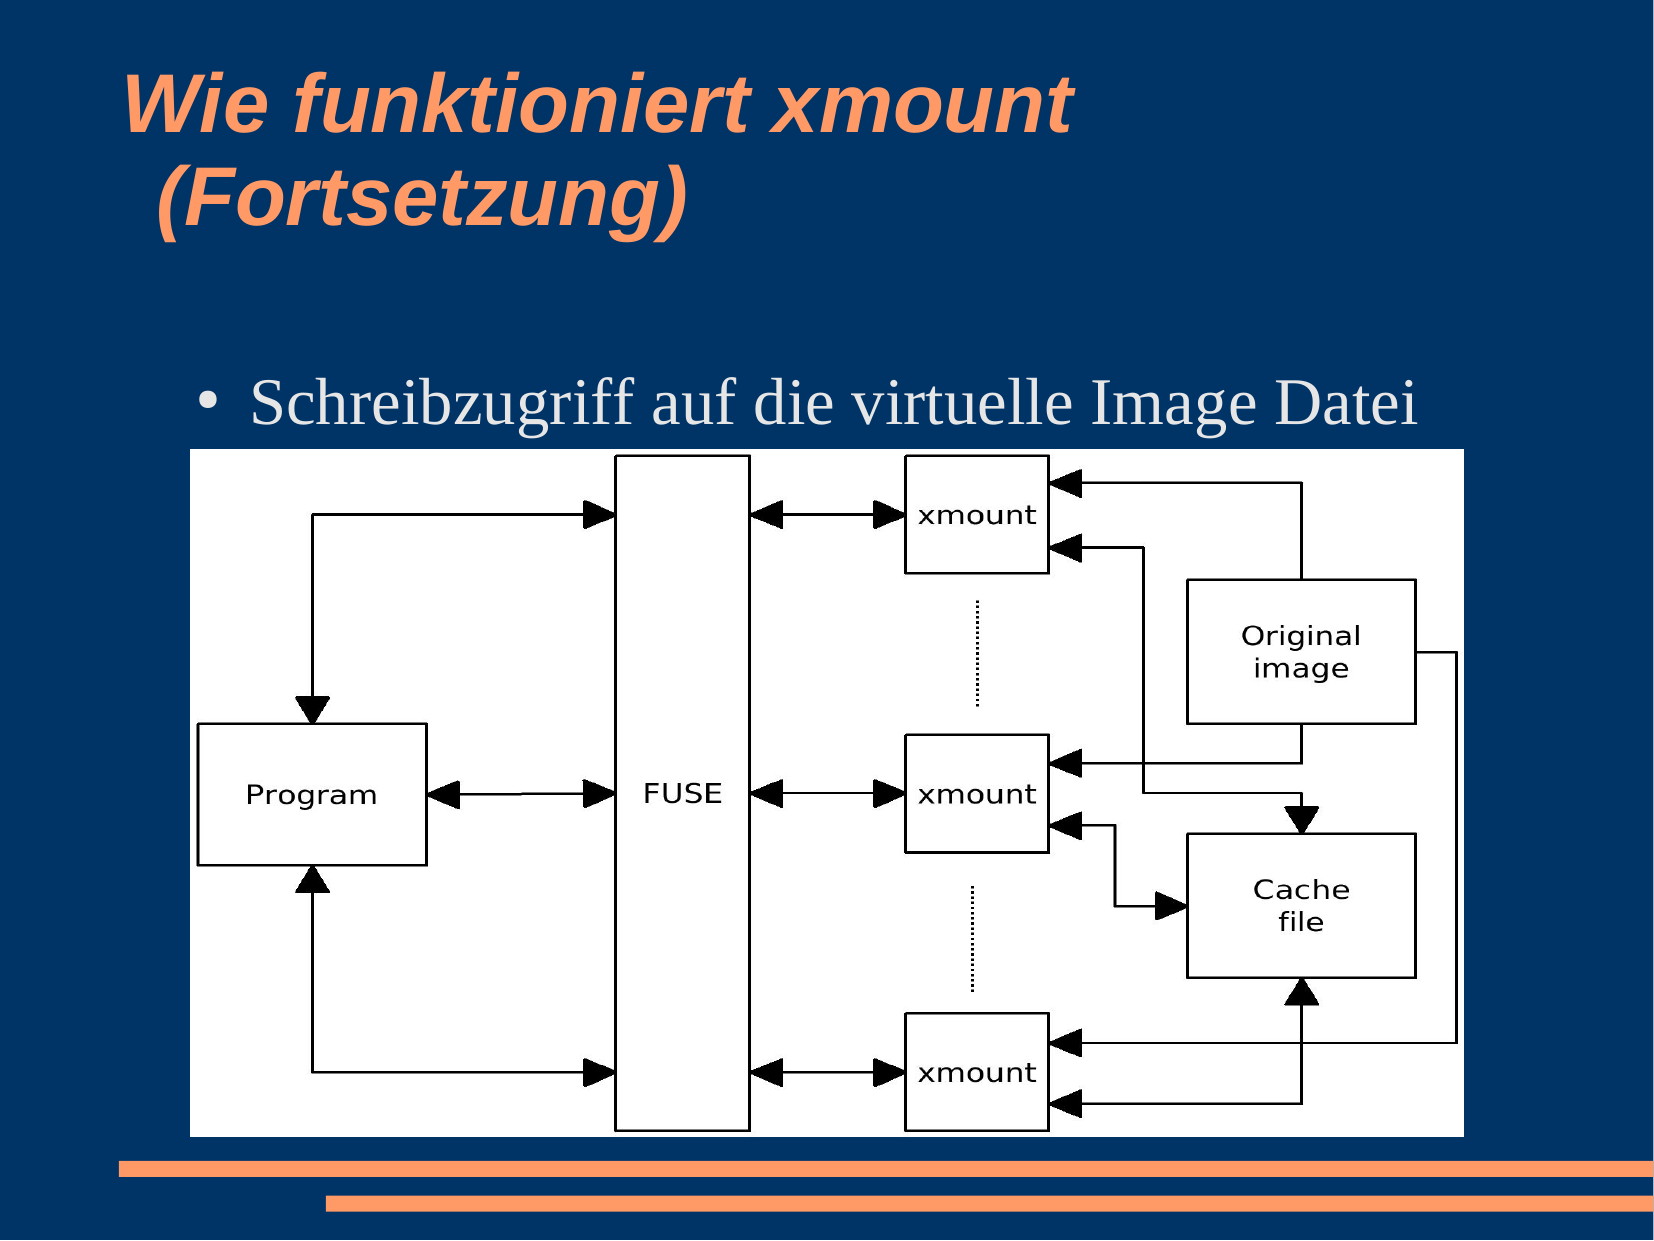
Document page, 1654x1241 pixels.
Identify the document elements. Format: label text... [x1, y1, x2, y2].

title Wie funktioniert xmount (Fortsetzung) [121, 46, 1534, 254]
picture [190, 449, 1464, 1137]
list Schreibzugriff auf die virtuelle Image Datei [178, 364, 1570, 526]
